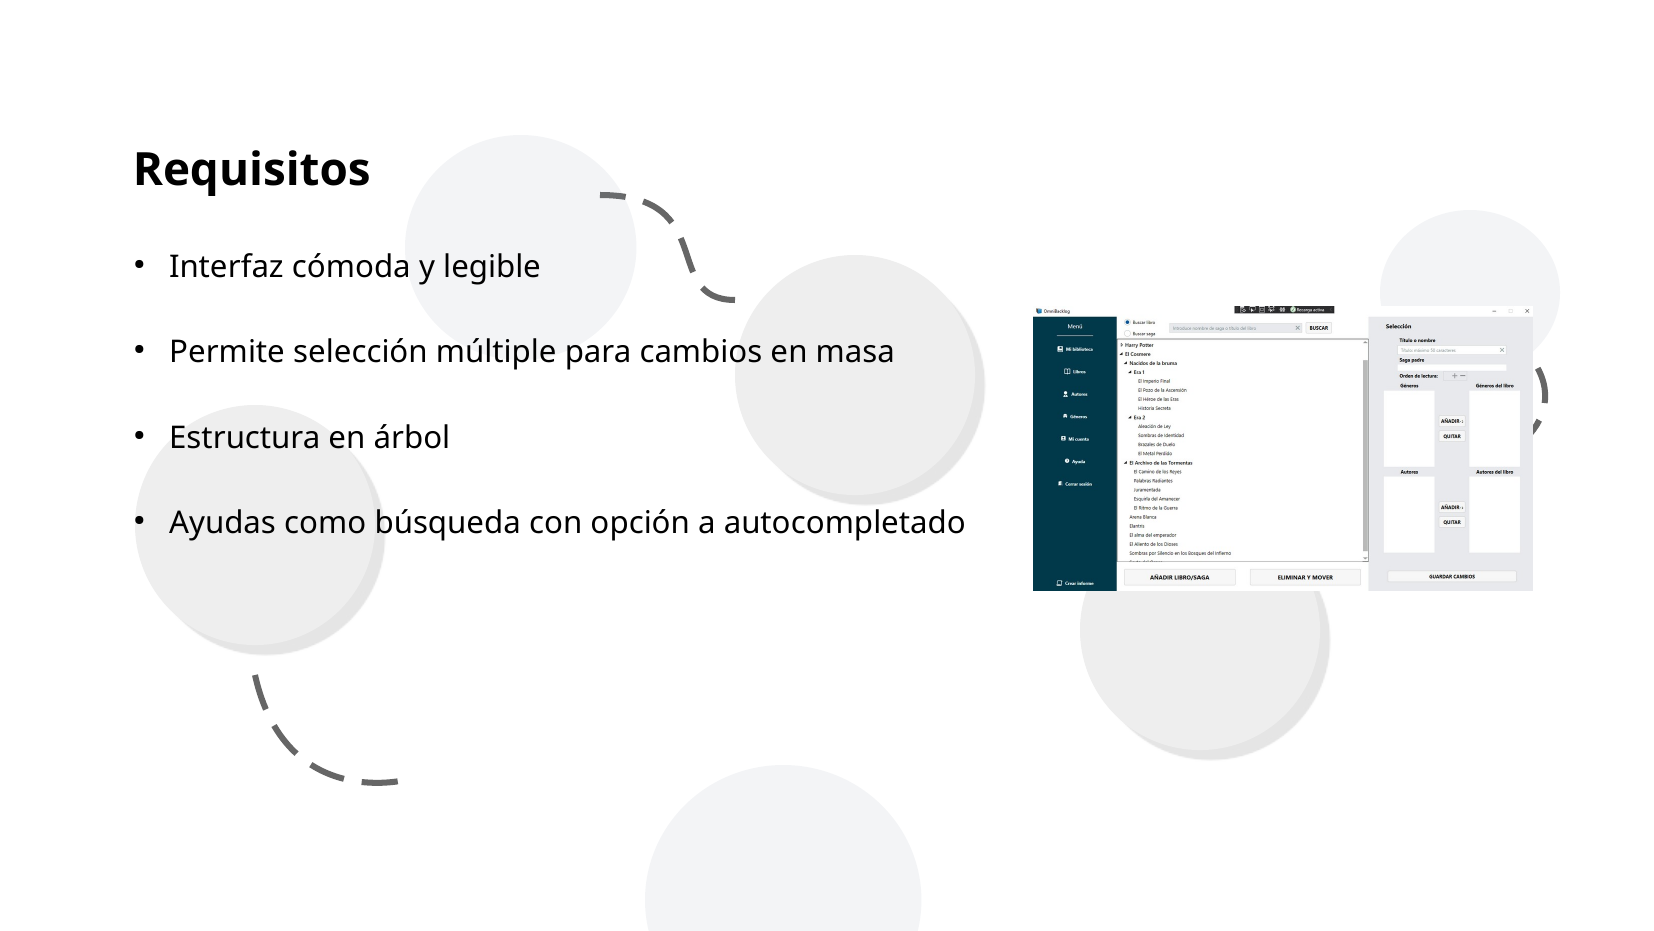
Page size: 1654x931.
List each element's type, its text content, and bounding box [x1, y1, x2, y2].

picture [1073, 460, 1085, 464]
picture [1074, 370, 1086, 374]
picture [1033, 306, 1533, 591]
text_box Requisitos [118, 129, 704, 207]
text_box Interfaz cómoda y legible Permite selección múltiple para cambios en masa Estructura en árbol Ayudas como búsqueda con opción a autocompletado [118, 236, 1107, 765]
